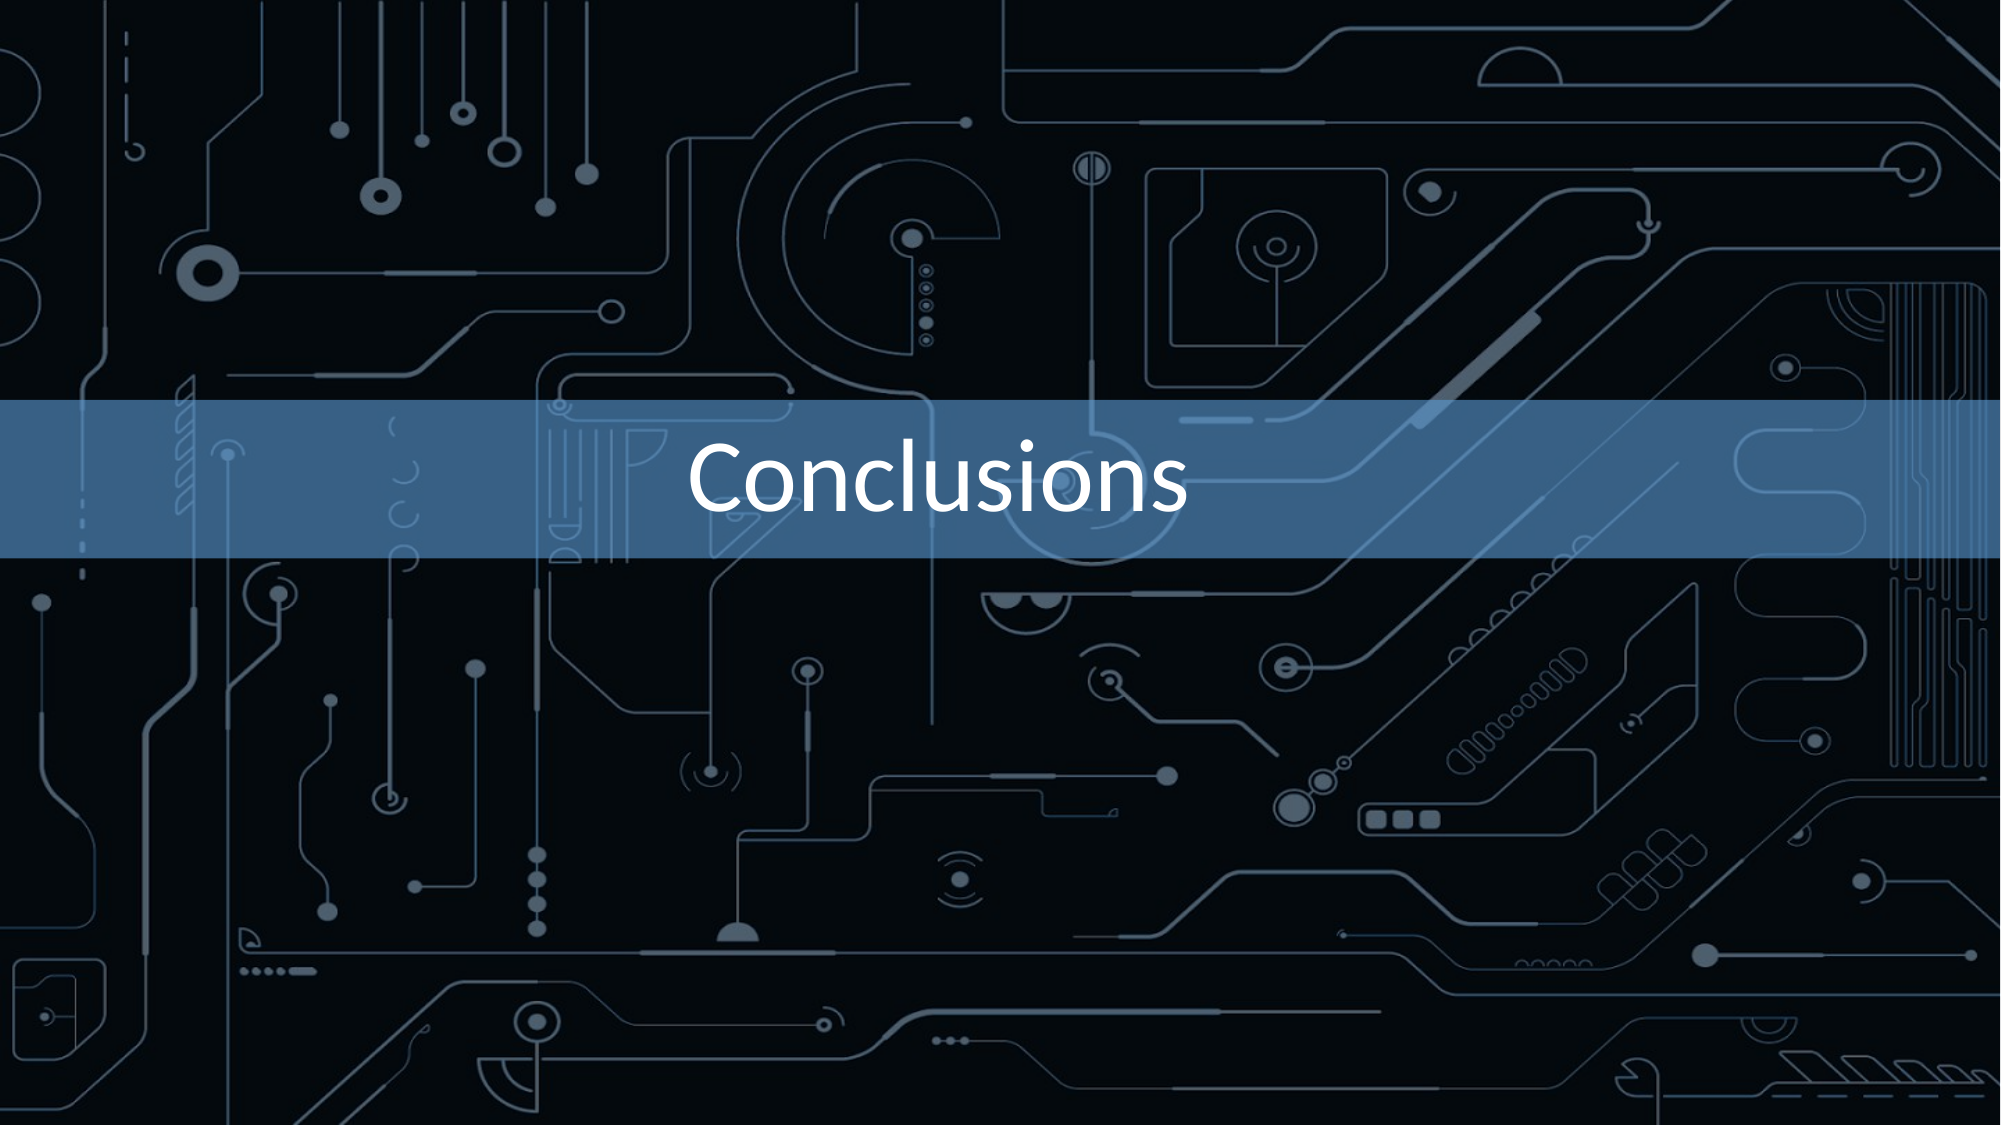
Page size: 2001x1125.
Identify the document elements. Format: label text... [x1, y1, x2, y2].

text_box Conclusions [323, 399, 1555, 540]
text_box [0, 0, 2000, 1125]
